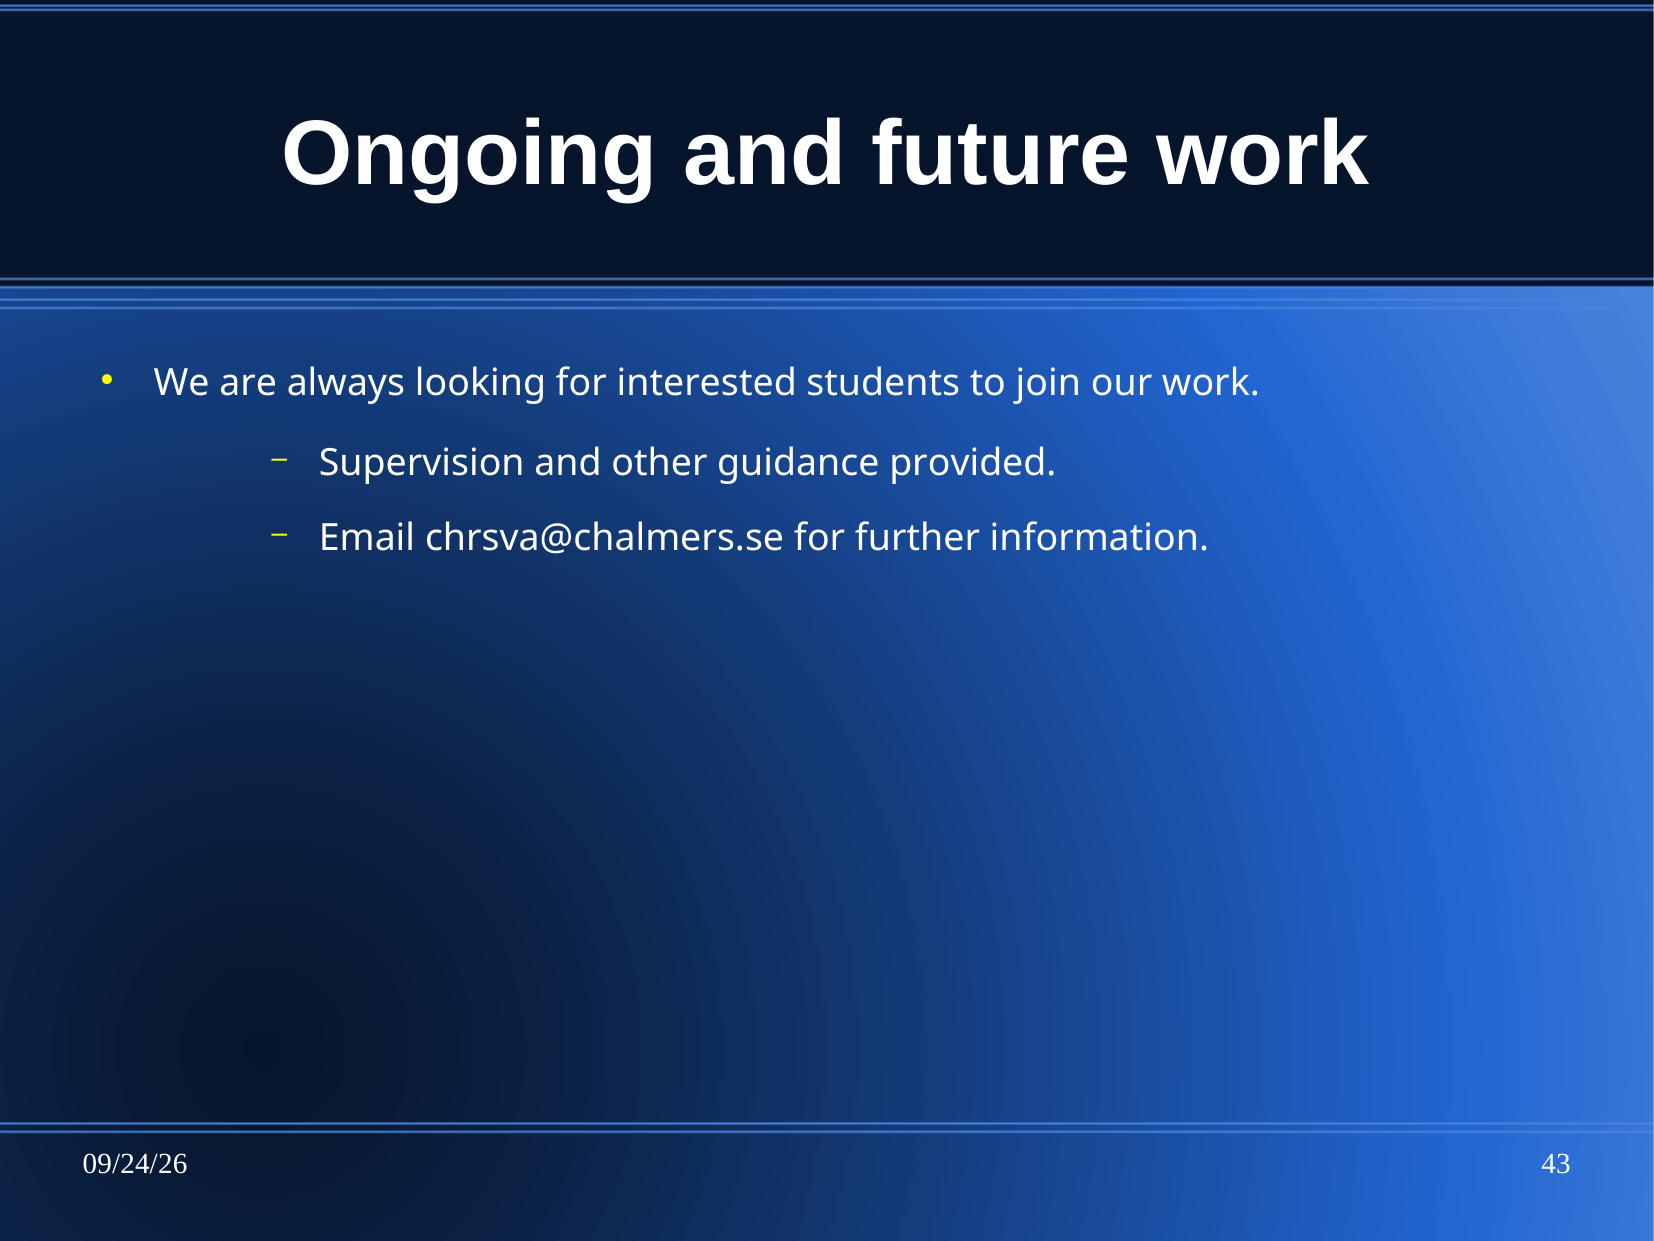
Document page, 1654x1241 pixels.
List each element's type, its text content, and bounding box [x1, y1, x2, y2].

list We are always looking for interested students to join our work. Supervision and other guidance provided. Email chrsva@chalmers.se for further information. [82, 355, 1571, 1075]
picture [0, 0, 1654, 1241]
title Ongoing and future work [82, 49, 1571, 257]
